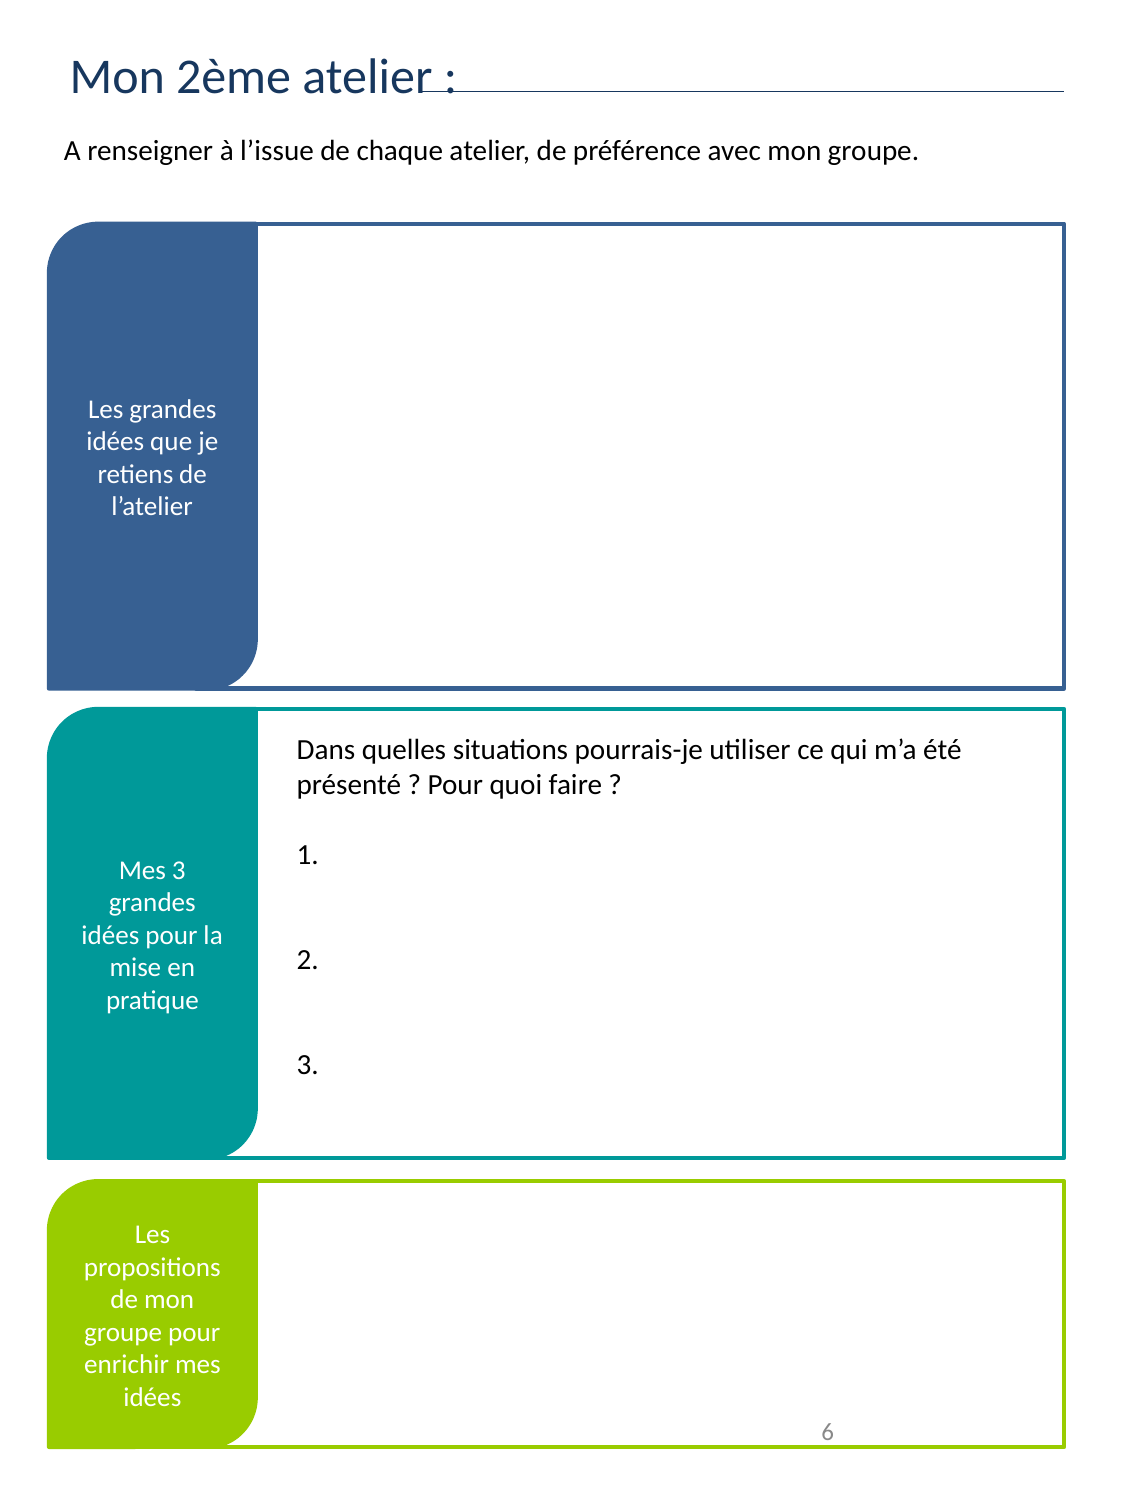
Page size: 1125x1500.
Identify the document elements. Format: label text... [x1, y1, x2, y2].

text_box Mes 3 grandes idées pour la mise en pratique [48, 708, 256, 1158]
text_box [216, 709, 1064, 1158]
text_box Les propositions de mon groupe pour enrichir mes idées [48, 1181, 256, 1447]
text_box Dans quelles situations pourrais-je utiliser ce qui m’a été présenté ? Pour quoi faire ? 1. 2. 3. [281, 723, 1036, 1092]
text_box A renseigner à l’issue de chaque atelier, de préférence avec mon groupe. [48, 123, 1065, 175]
text_box Les grandes idées que je retiens de l’atelier [48, 223, 256, 689]
text_box [216, 1181, 1064, 1447]
title Mon 2ème atelier : [54, 22, 1090, 124]
text_box [214, 224, 1064, 689]
text_box 6 [806, 1390, 1069, 1471]
